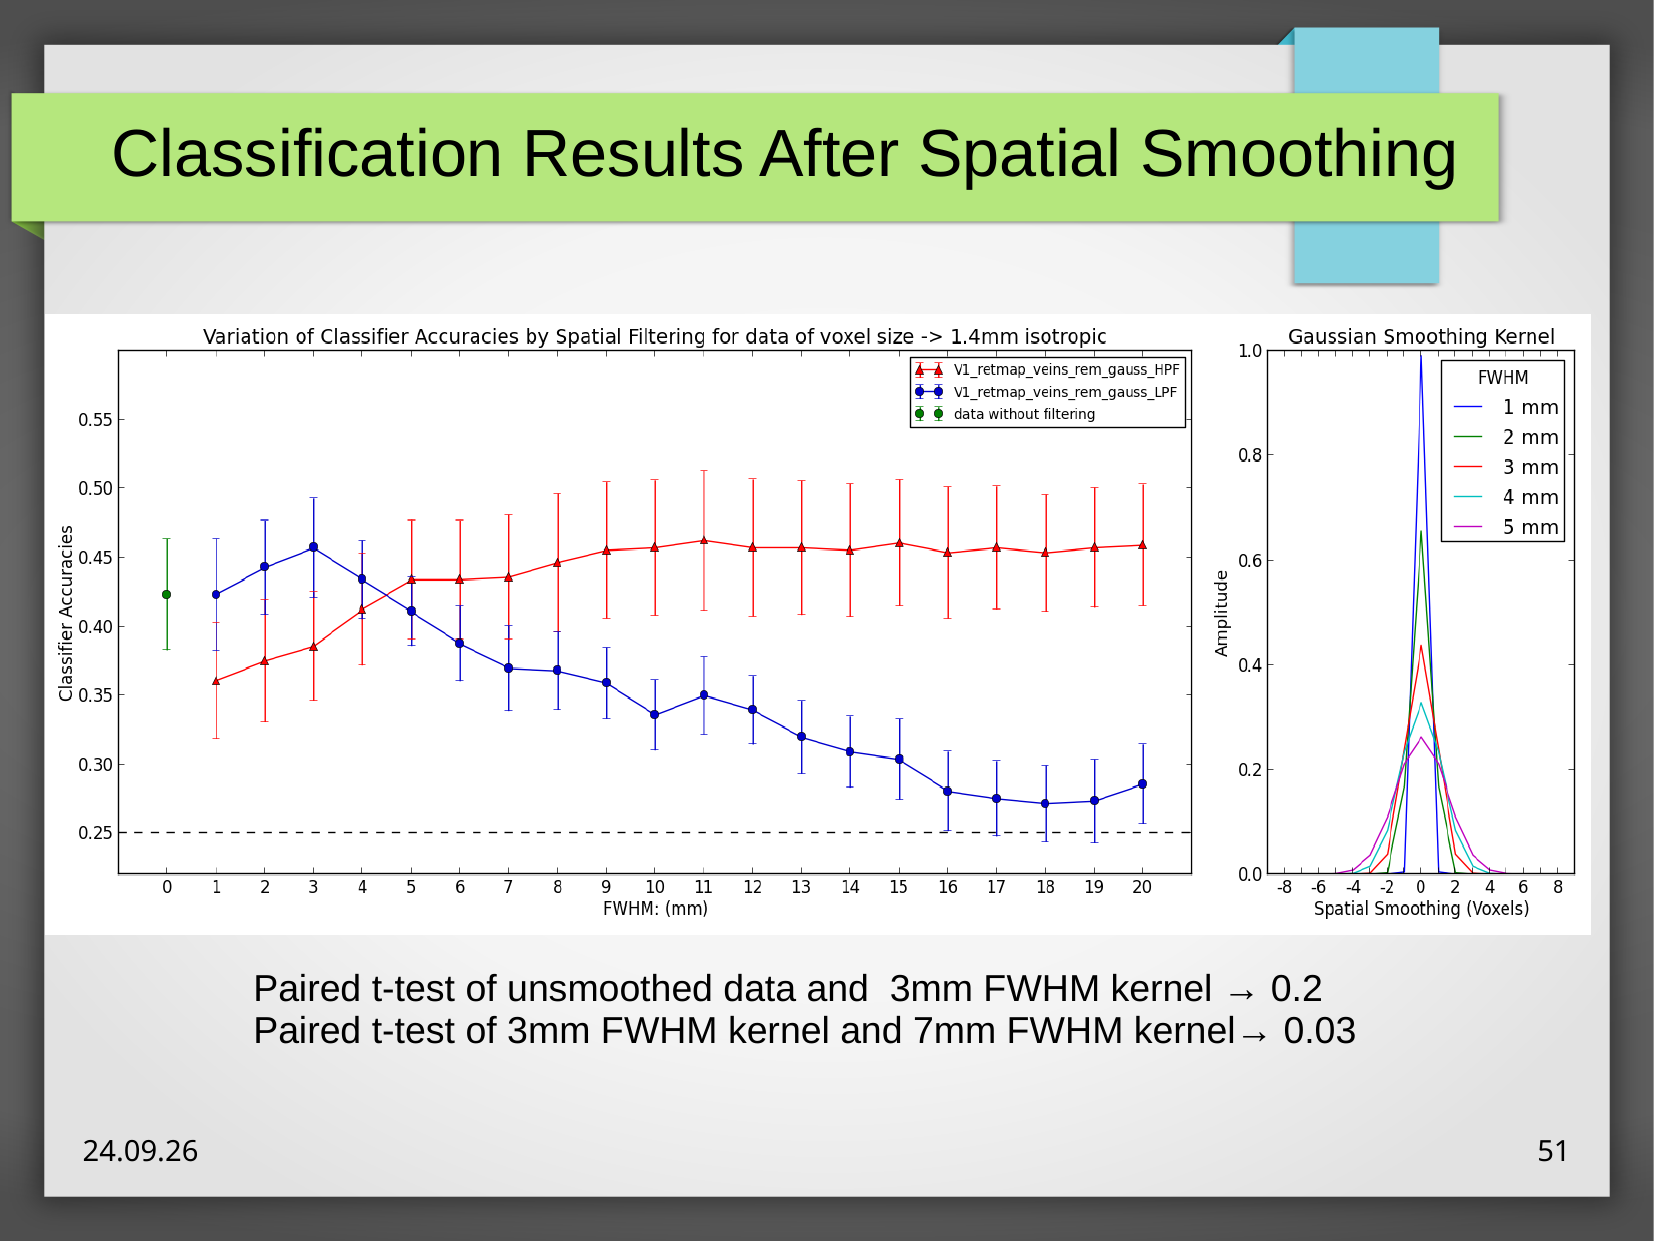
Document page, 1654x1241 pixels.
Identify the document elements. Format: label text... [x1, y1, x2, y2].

text_box Paired t-test of unsmoothed data and 3mm FWHM kernel → 0.2 Paired t-test of 3mm FWHM kernel and 7mm FWHM kernel→ 0.03 [238, 960, 1381, 1156]
picture [0, 0, 1654, 1241]
title Classification Results After Spatial Smoothing [0, 49, 1571, 257]
